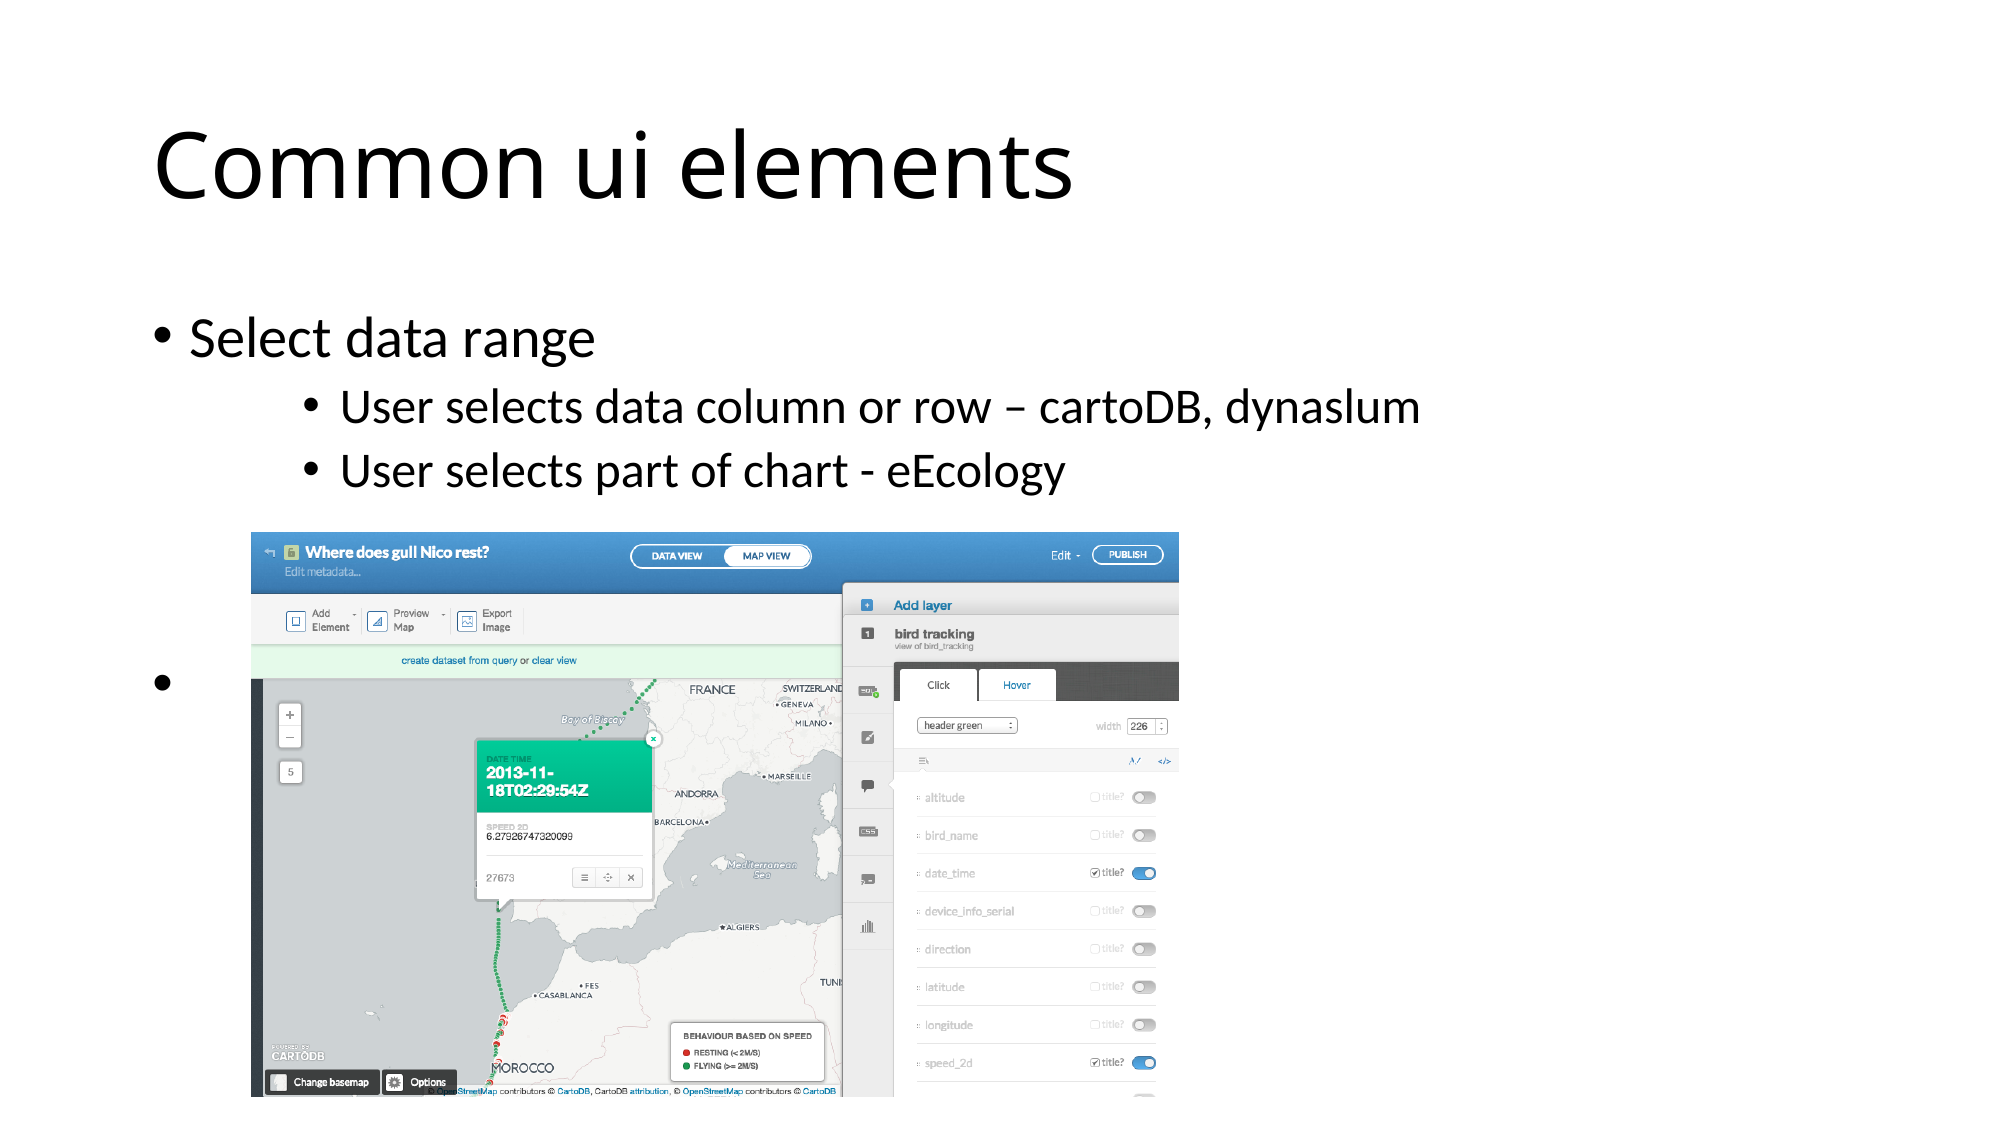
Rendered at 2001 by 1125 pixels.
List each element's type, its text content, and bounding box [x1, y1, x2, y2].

title Common ui elements [137, 59, 1863, 278]
list Select data range User selects data column or row – cartoDB, dynaslum User selects part of chart - eEcology [137, 299, 1863, 1014]
picture [251, 532, 1179, 1097]
